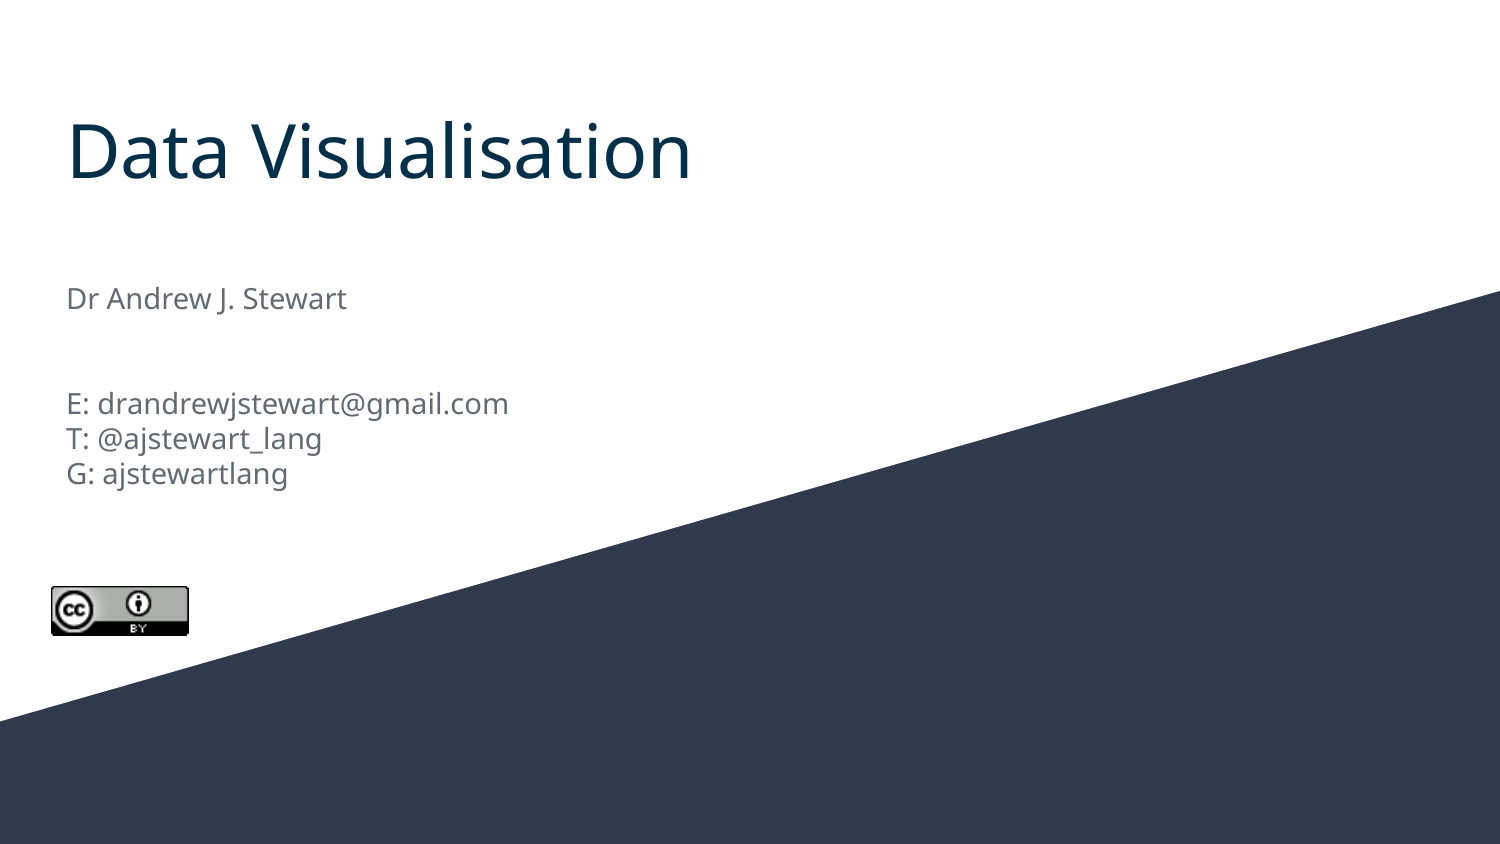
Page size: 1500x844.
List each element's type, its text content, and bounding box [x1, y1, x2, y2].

picture [51, 586, 189, 636]
title Data Visualisation [51, 88, 1449, 299]
subtitle Dr Andrew J. Stewart E: drandrewjstewart@gmail.com T: @ajstewart_lang G: ajstewartlang [51, 265, 748, 387]
